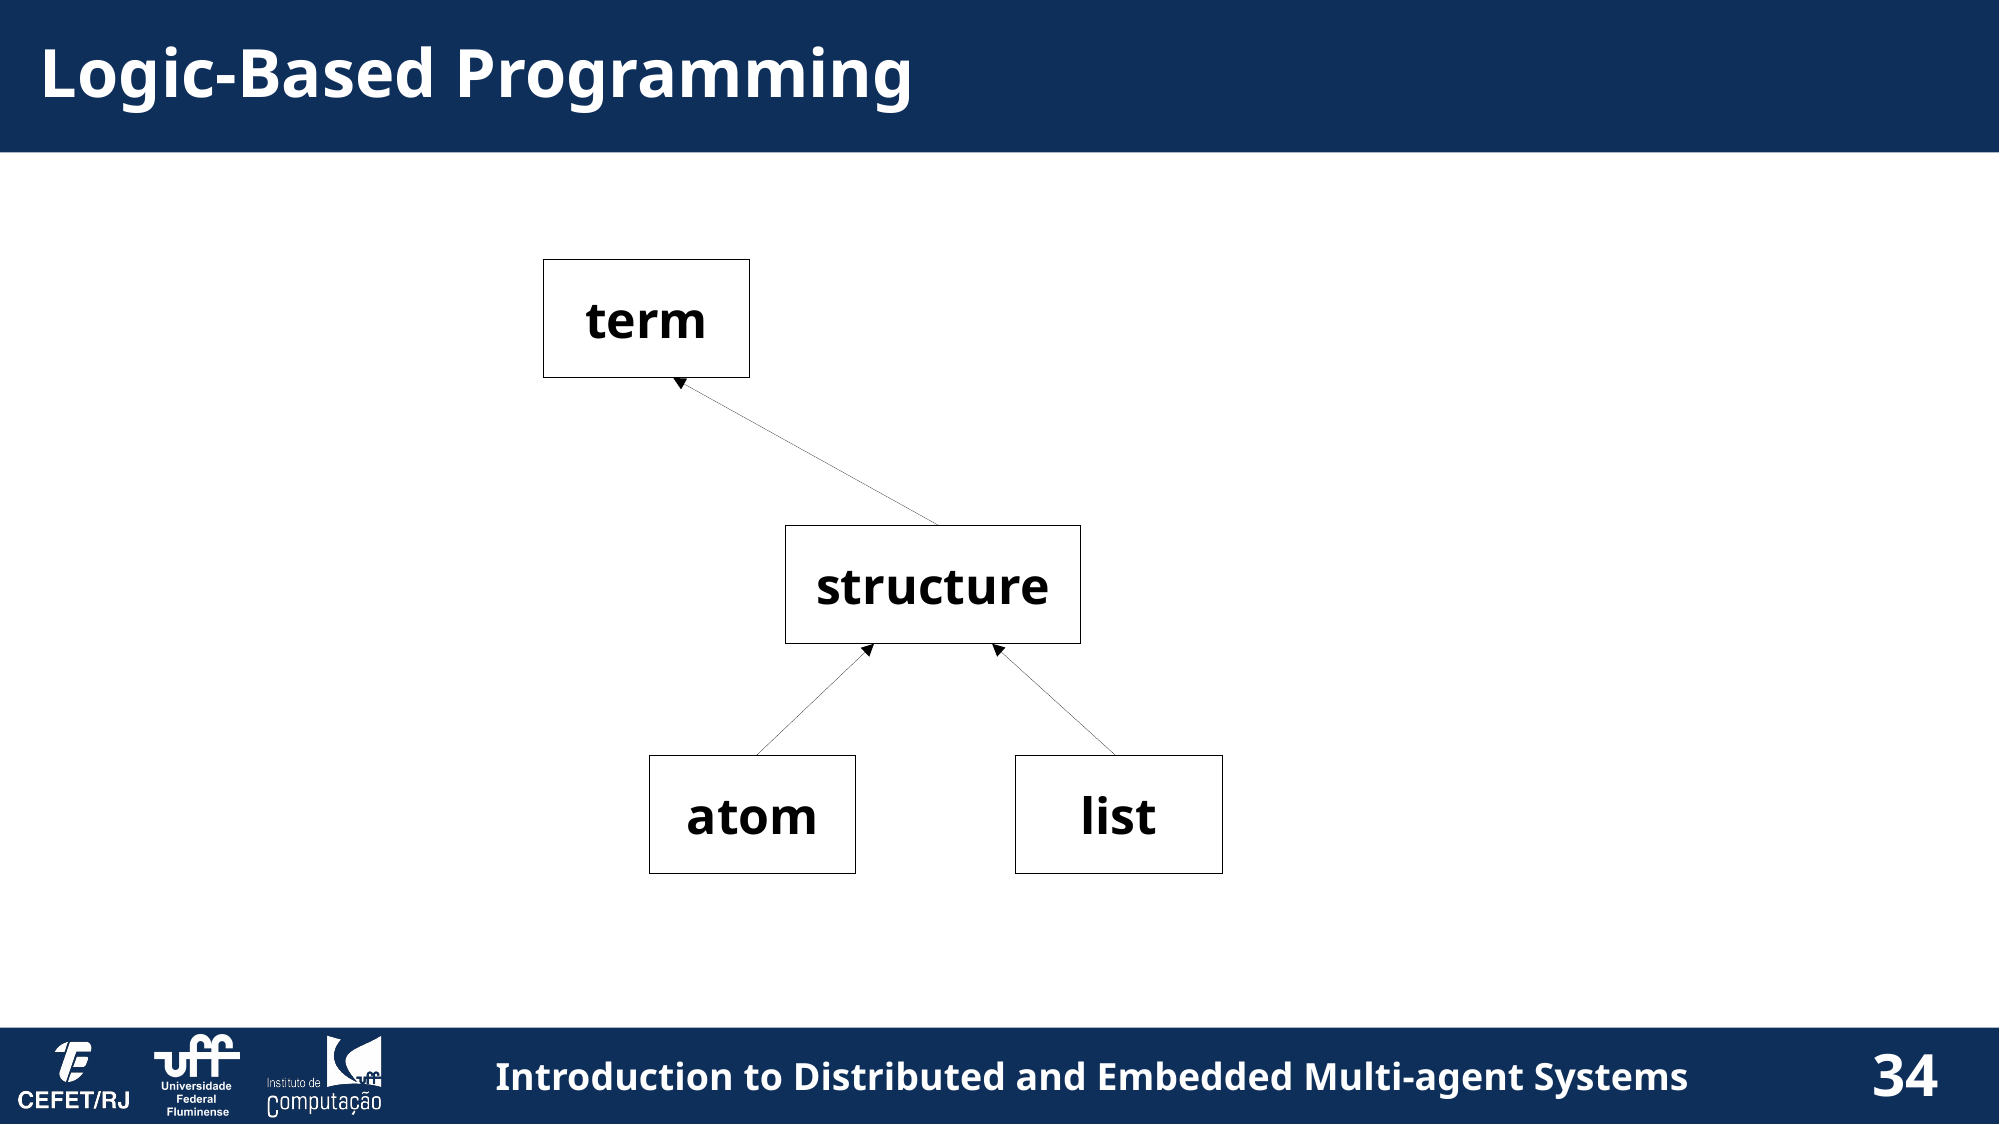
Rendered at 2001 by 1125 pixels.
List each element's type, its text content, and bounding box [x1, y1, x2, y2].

picture [265, 1033, 383, 1118]
text_box term [543, 259, 750, 378]
text_box structure [785, 525, 1081, 644]
picture [153, 1033, 241, 1121]
text_box atom [649, 755, 856, 874]
picture [18, 1021, 129, 1125]
text_box list [1015, 755, 1223, 874]
text_box Logic-Based Programming [25, 23, 1999, 119]
